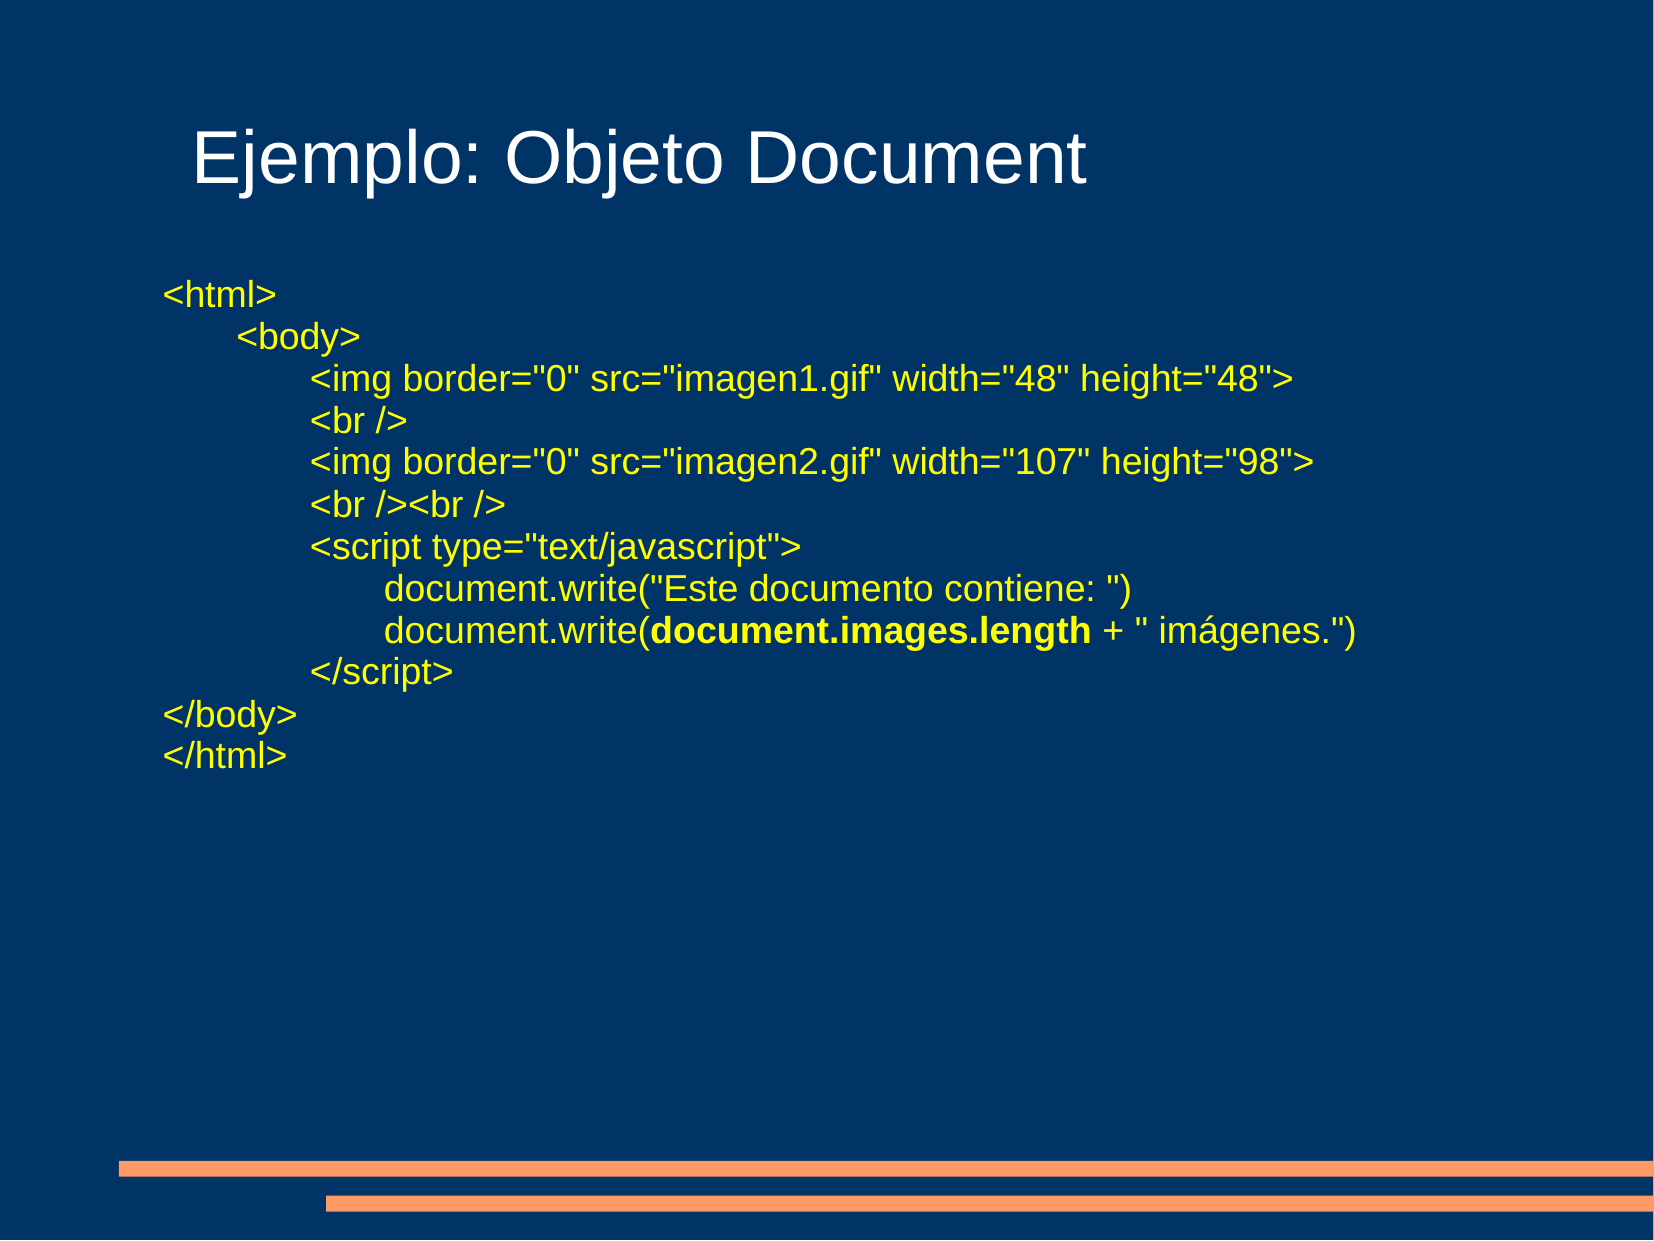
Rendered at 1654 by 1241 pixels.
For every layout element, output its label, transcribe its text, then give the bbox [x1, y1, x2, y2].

text_box <html> <body> <img border="0" src="imagen1.gif" width="48" height="48"> <br /> <img border="0" src="imagen2.gif" width="107" height="98"> <br /><br /> <script type="text/javascript"> document.write("Este documento contiene: ") document.write(document.images.length + " imágenes.") </script> </body> </html> [147, 265, 1627, 827]
text_box Ejemplo: Objeto Document [177, 107, 1625, 207]
